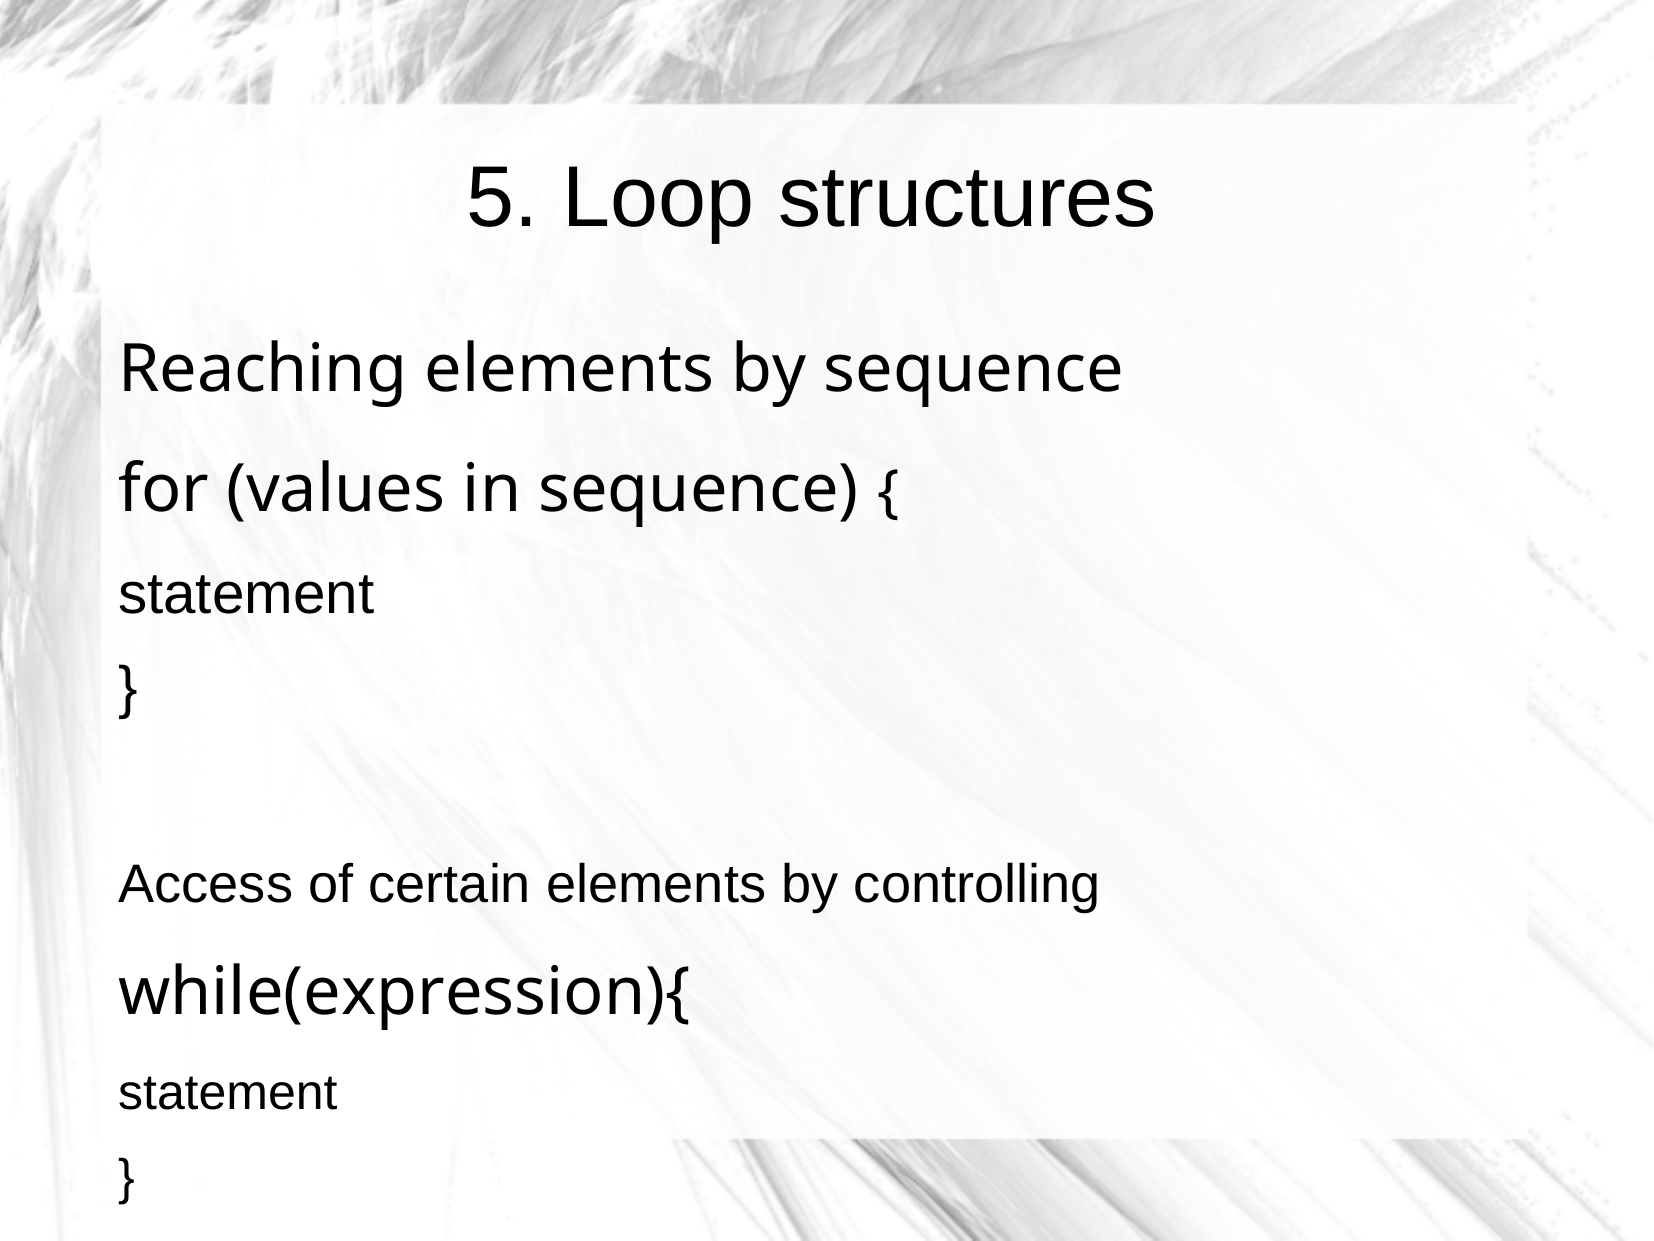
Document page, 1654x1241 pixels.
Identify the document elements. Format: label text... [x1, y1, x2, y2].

list Reaching elements by sequence for (values in sequence) { statement } Access of certain elements by controlling while(expression){ statement } [118, 319, 1571, 1241]
picture [0, 0, 1654, 1241]
title 5. Loop structures [118, 112, 1506, 281]
